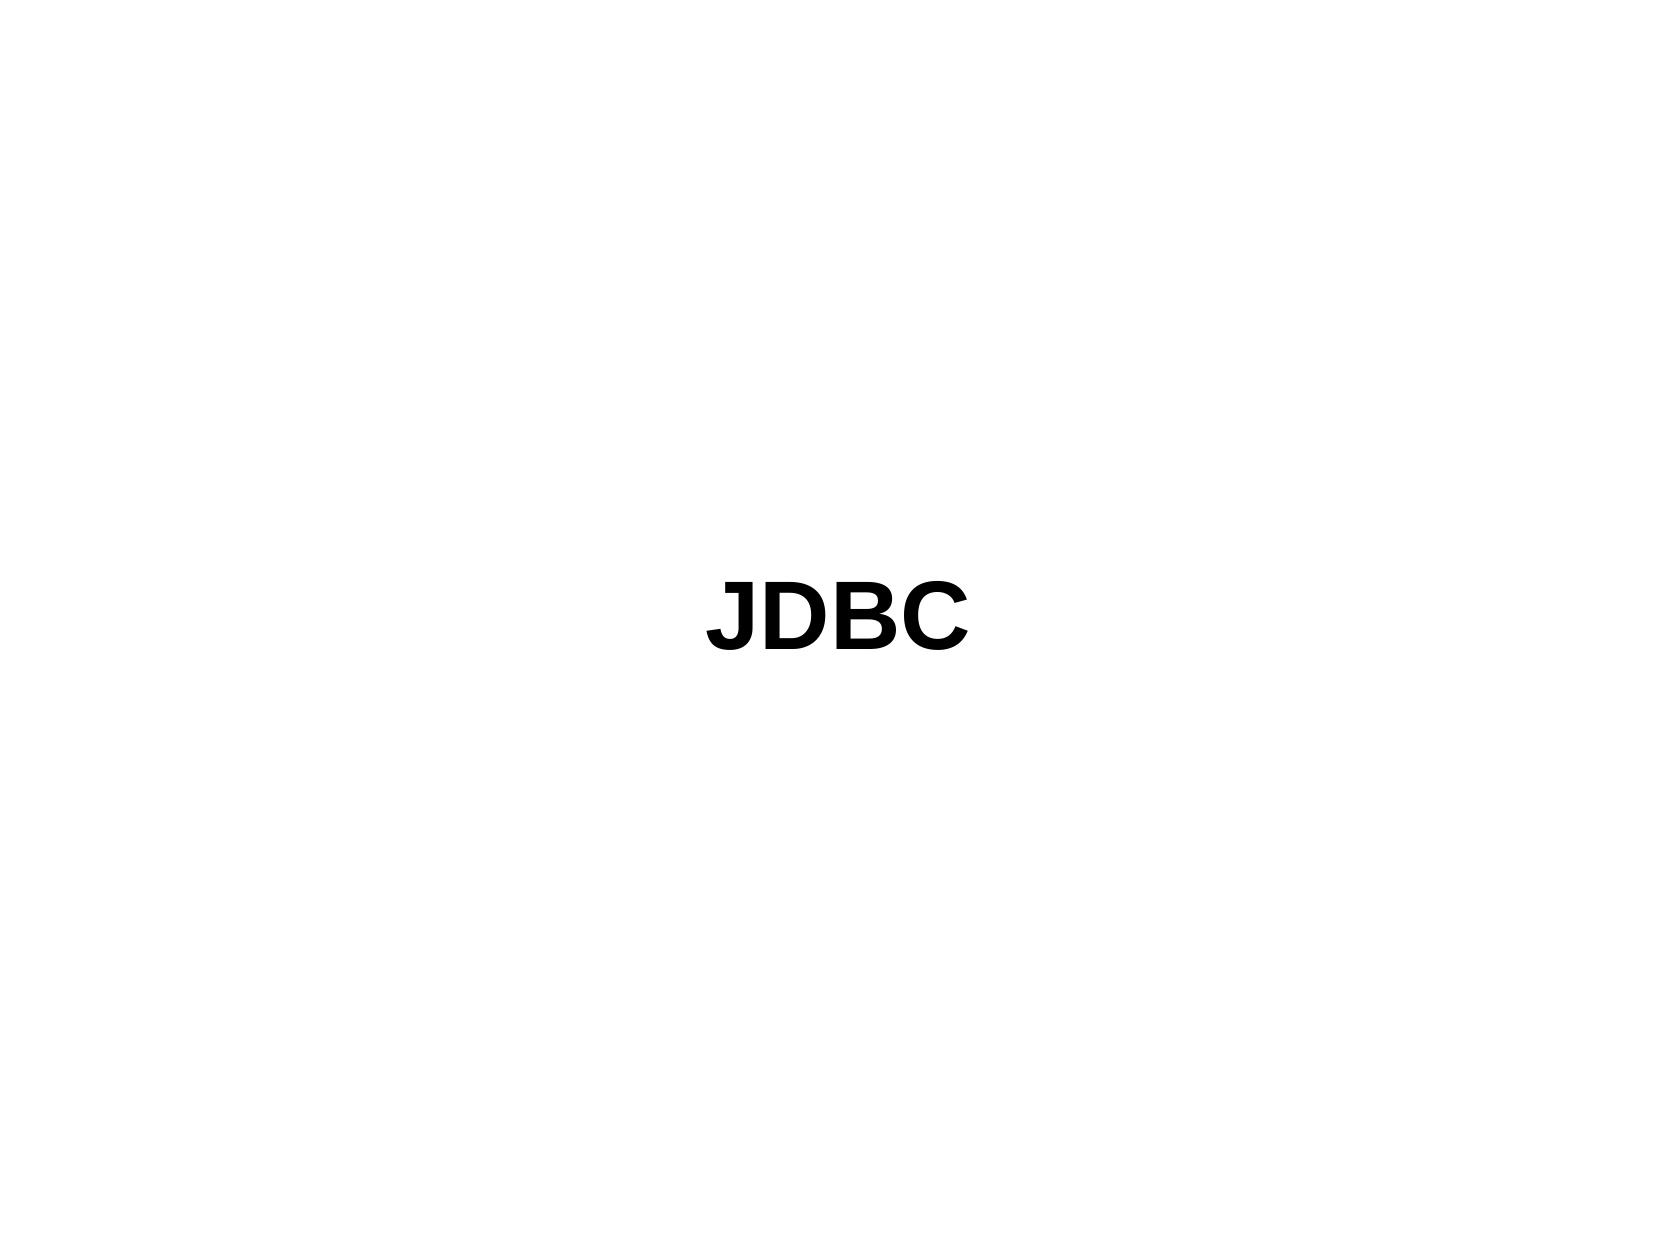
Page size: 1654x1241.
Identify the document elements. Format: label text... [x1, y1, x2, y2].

title JDBC [94, 543, 1583, 689]
